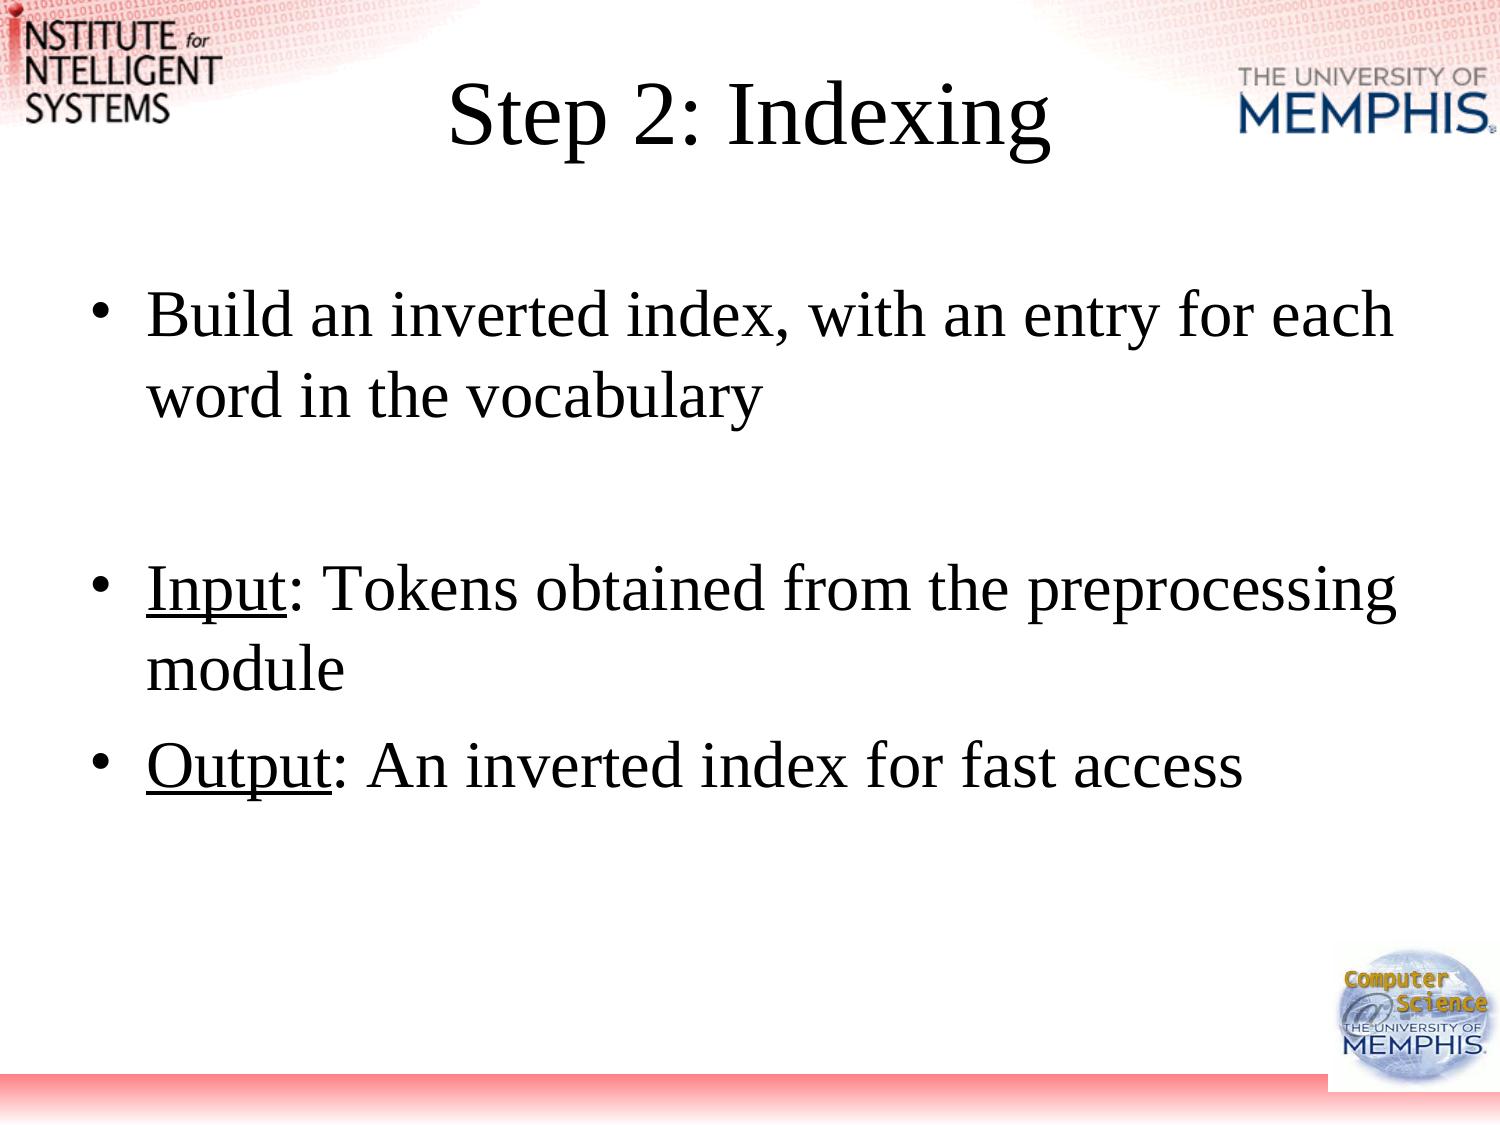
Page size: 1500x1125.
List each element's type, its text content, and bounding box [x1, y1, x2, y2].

list Build an inverted index, with an entry for each word in the vocabulary Input: Tokens obtained from the preprocessing module Output: An inverted index for fast access [75, 262, 1426, 1006]
picture [1012, 0, 1500, 141]
title Step 2: Indexing [75, 45, 1426, 171]
picture [1328, 941, 1500, 1092]
picture [0, 0, 501, 132]
